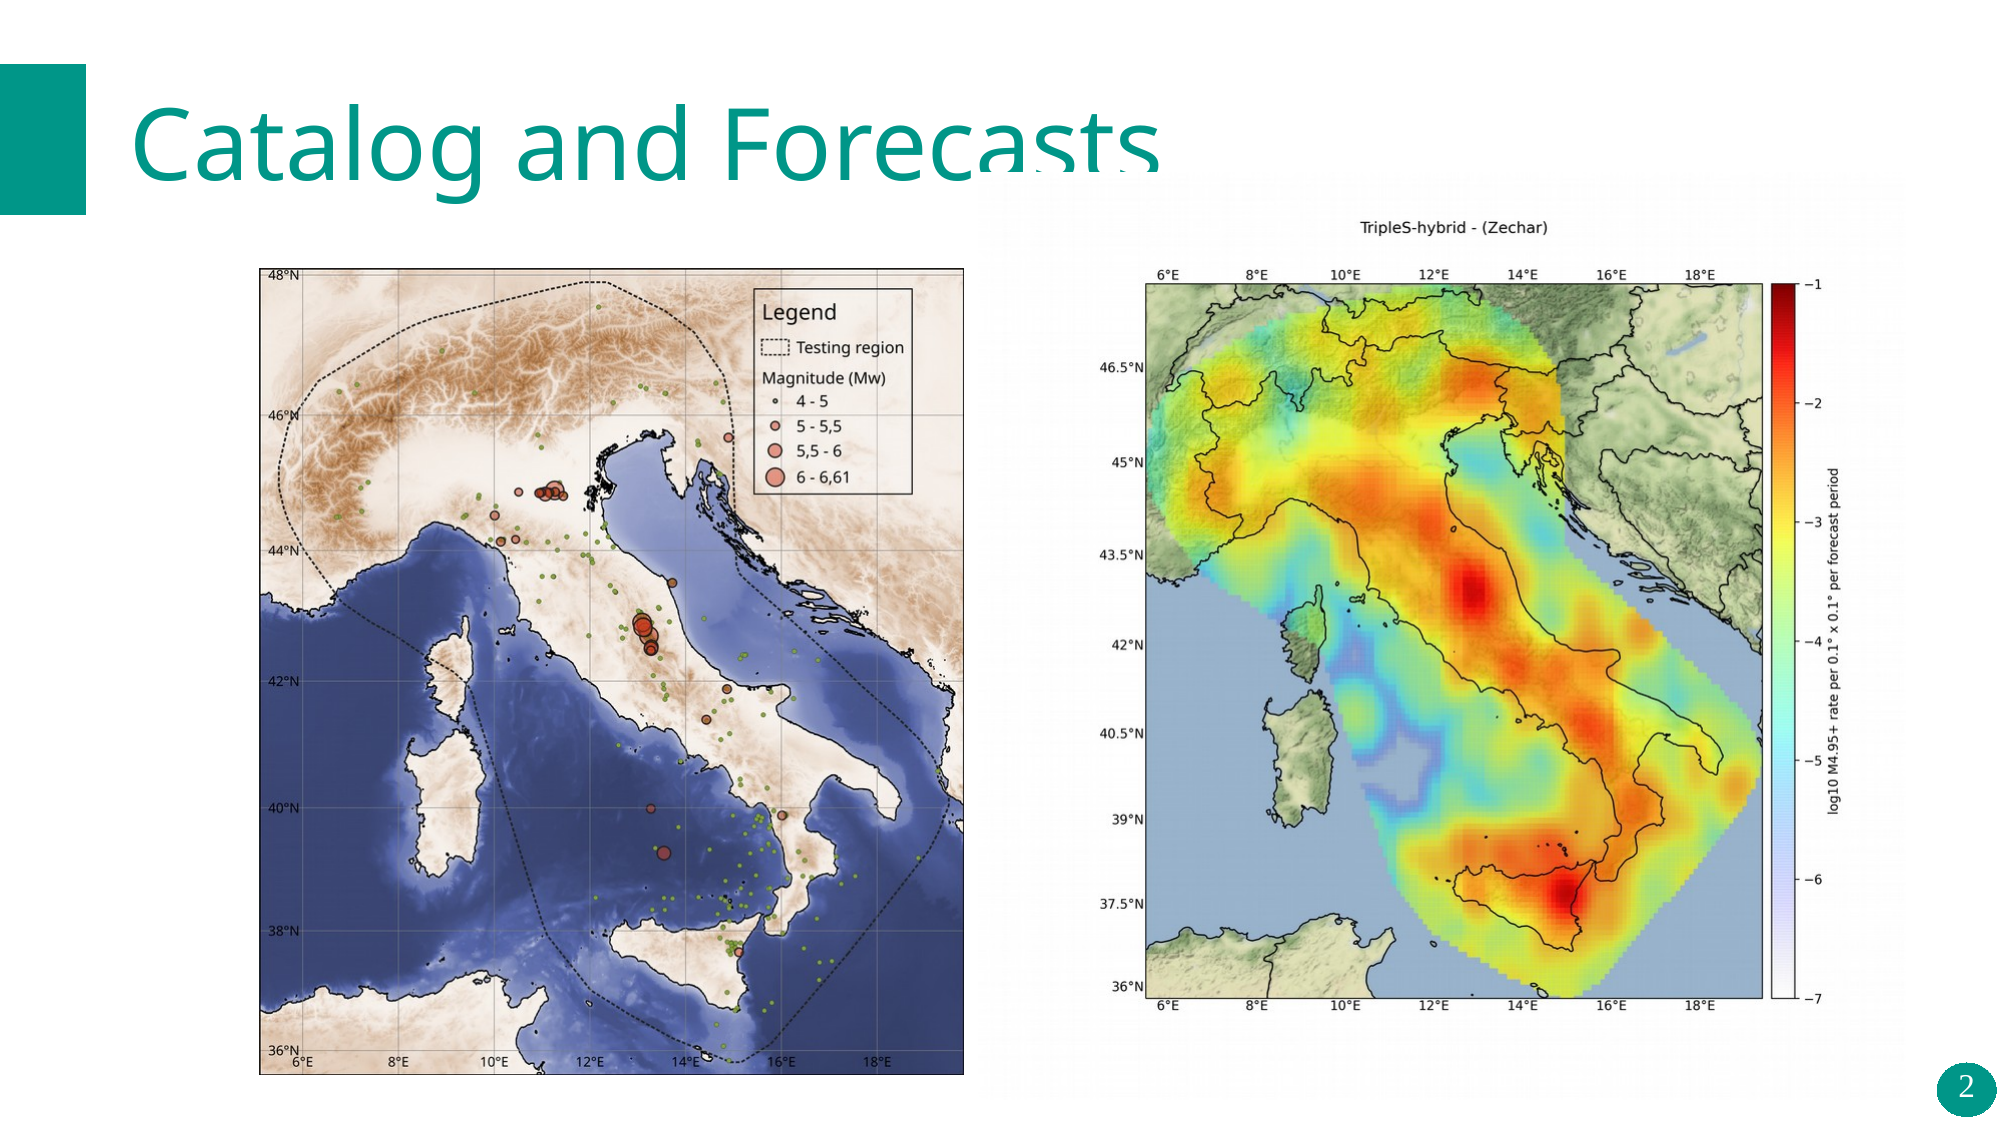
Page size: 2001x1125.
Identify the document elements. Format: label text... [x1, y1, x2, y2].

title Catalog and Forecasts [129, 70, 1901, 213]
picture [978, 172, 1906, 1100]
picture [259, 268, 964, 1075]
